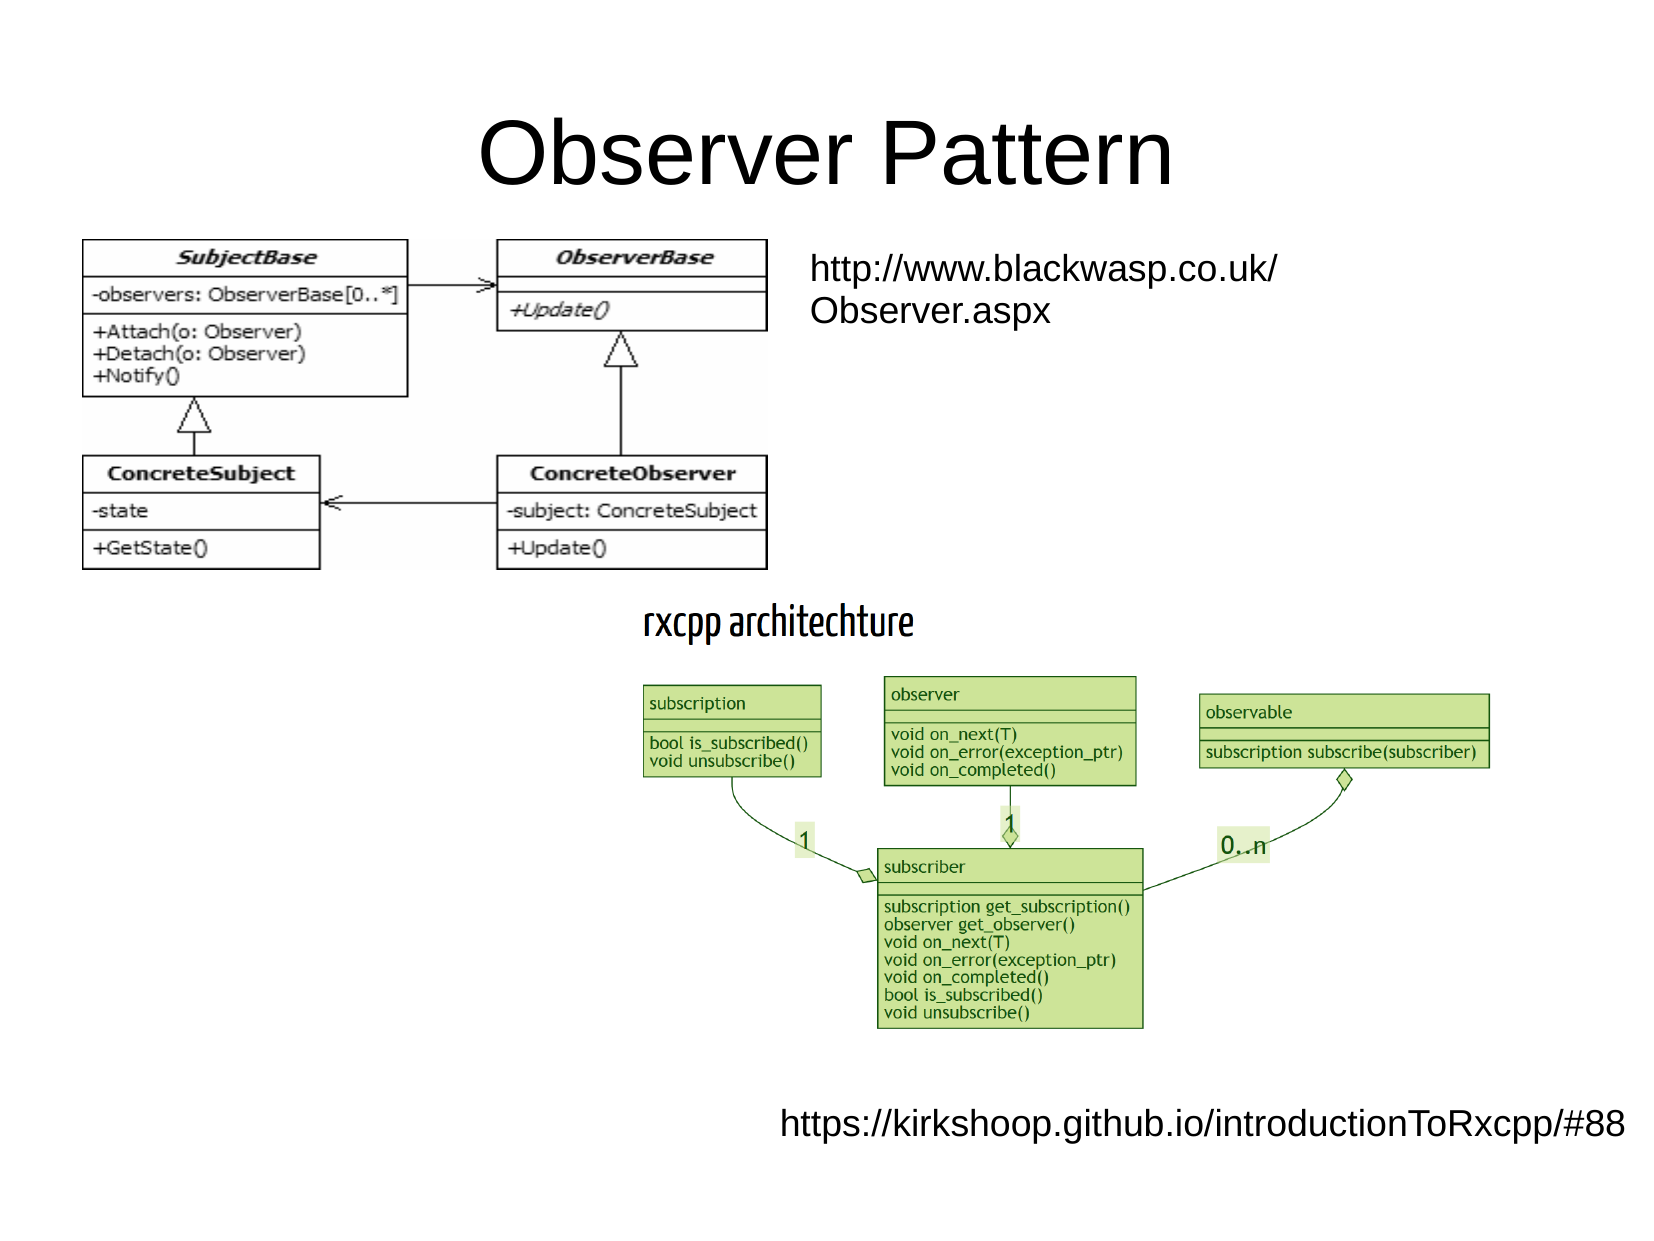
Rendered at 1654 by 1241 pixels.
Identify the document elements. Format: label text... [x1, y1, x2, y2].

picture [615, 599, 1526, 1068]
picture [82, 239, 768, 571]
title Observer Pattern [82, 49, 1571, 225]
list [82, 225, 1571, 1109]
text_box http://www.blackwasp.co.uk/Observer.aspx [795, 240, 1532, 297]
text_box https://kirkshoop.github.io/introductionToRxcpp/#88 [765, 1095, 1642, 1152]
